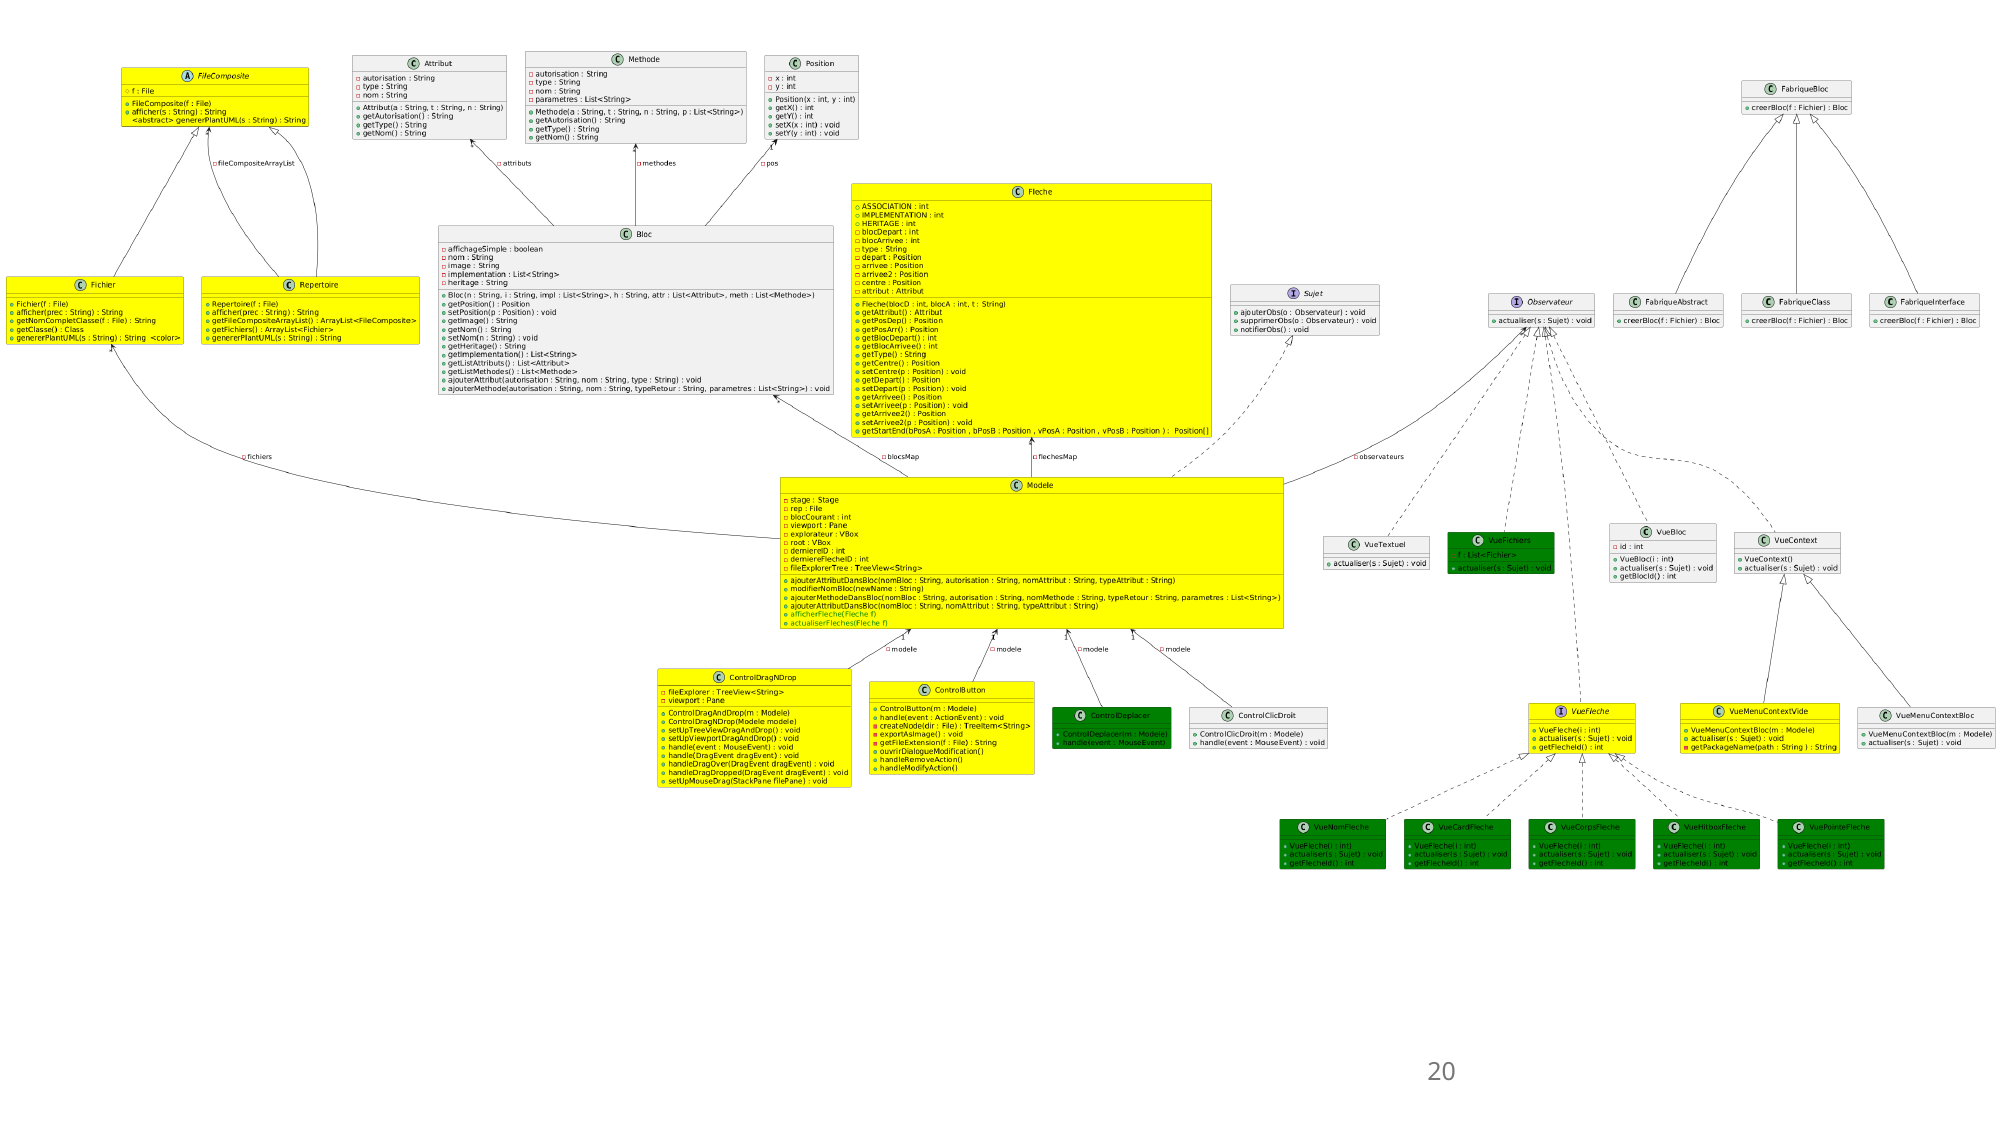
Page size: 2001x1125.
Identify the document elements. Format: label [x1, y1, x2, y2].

text_box [1412, 1042, 1863, 1103]
picture [2, 47, 1998, 872]
